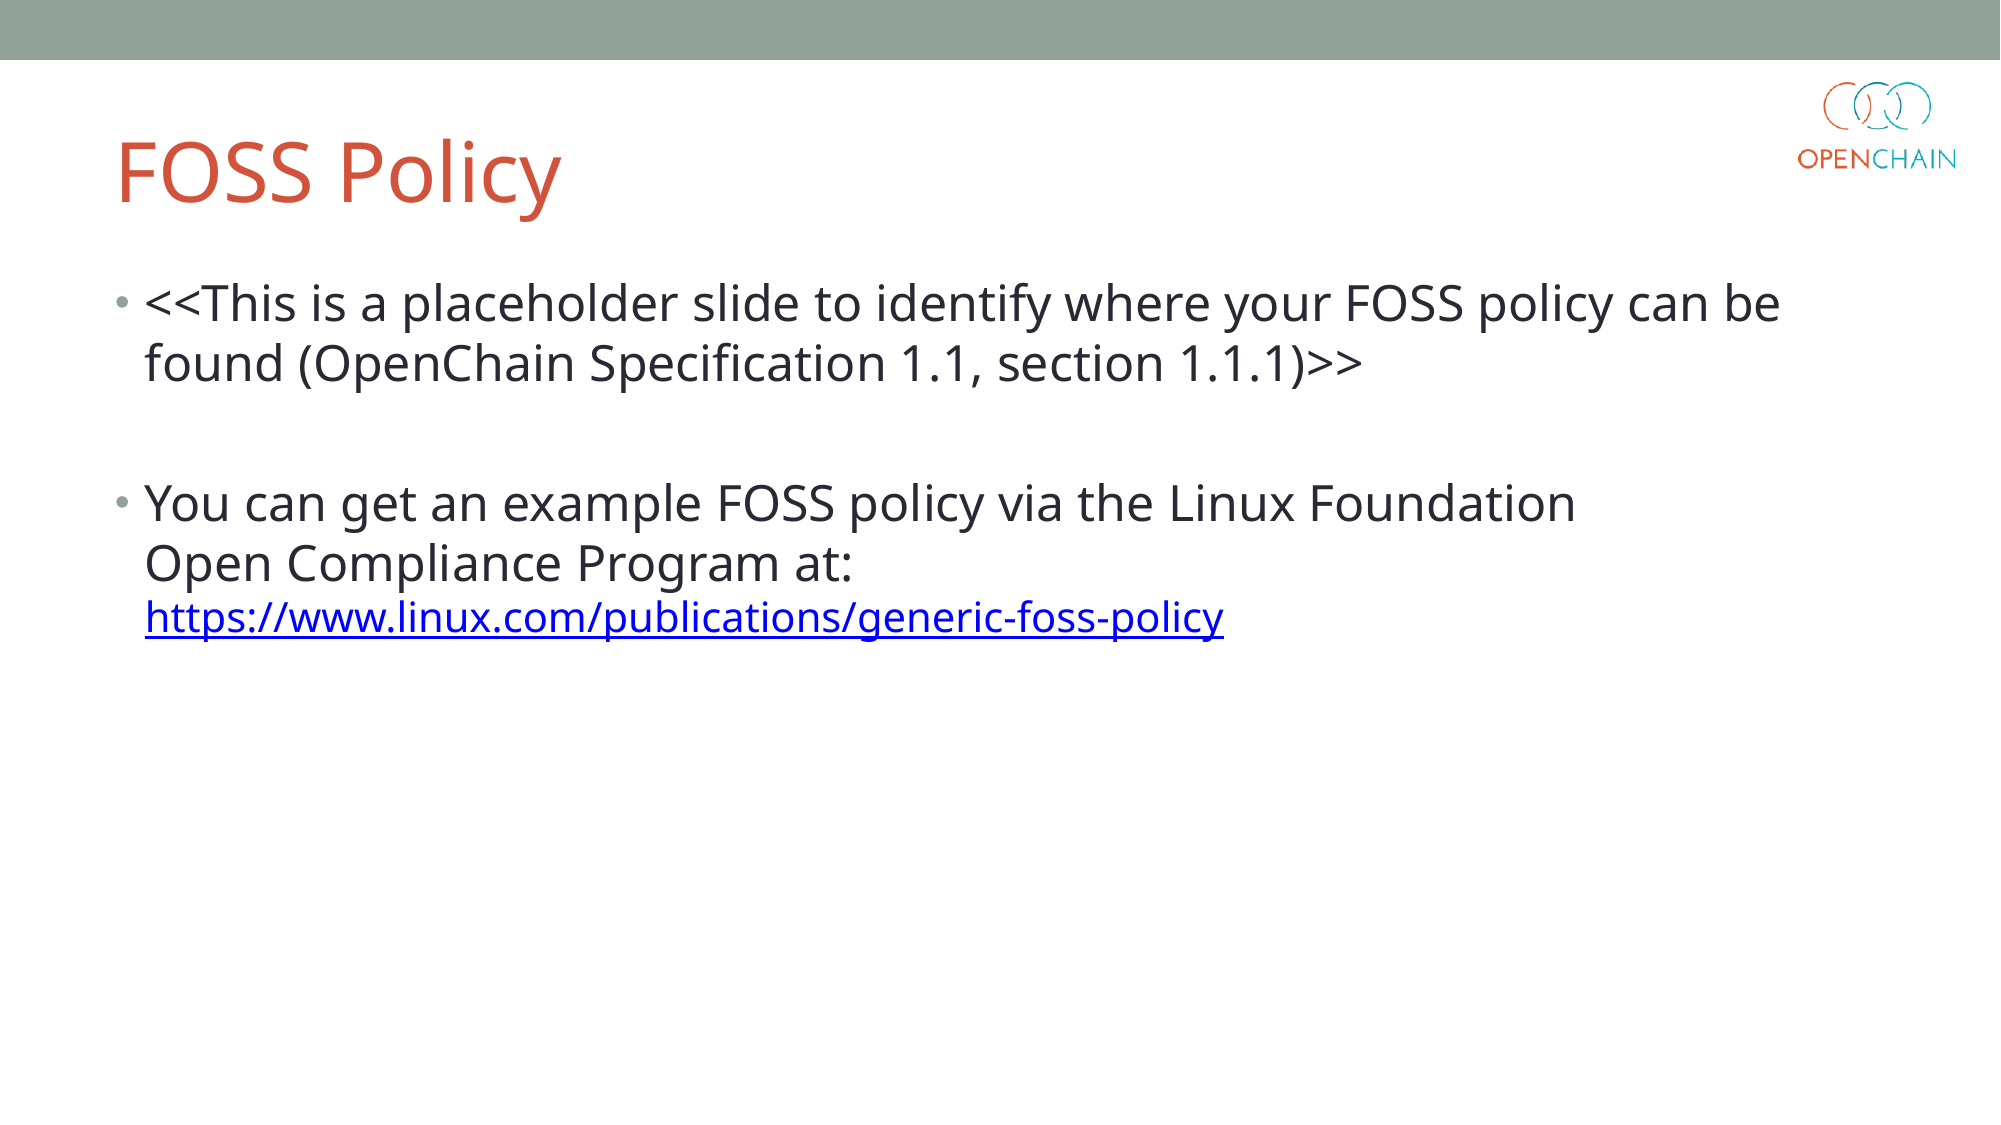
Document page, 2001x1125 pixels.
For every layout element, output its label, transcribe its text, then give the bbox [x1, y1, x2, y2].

list <<This is a placeholder slide to identify where your FOSS policy can be found (OpenChain Specification 1.1, section 1.1.1)>> You can get an example FOSS policy via the Linux Foundation Open Compliance Program at: https://www.linux.com/publications/generic-foss-policy [99, 263, 1900, 1064]
picture [1798, 82, 1955, 169]
title FOSS Policy [99, 87, 1900, 250]
